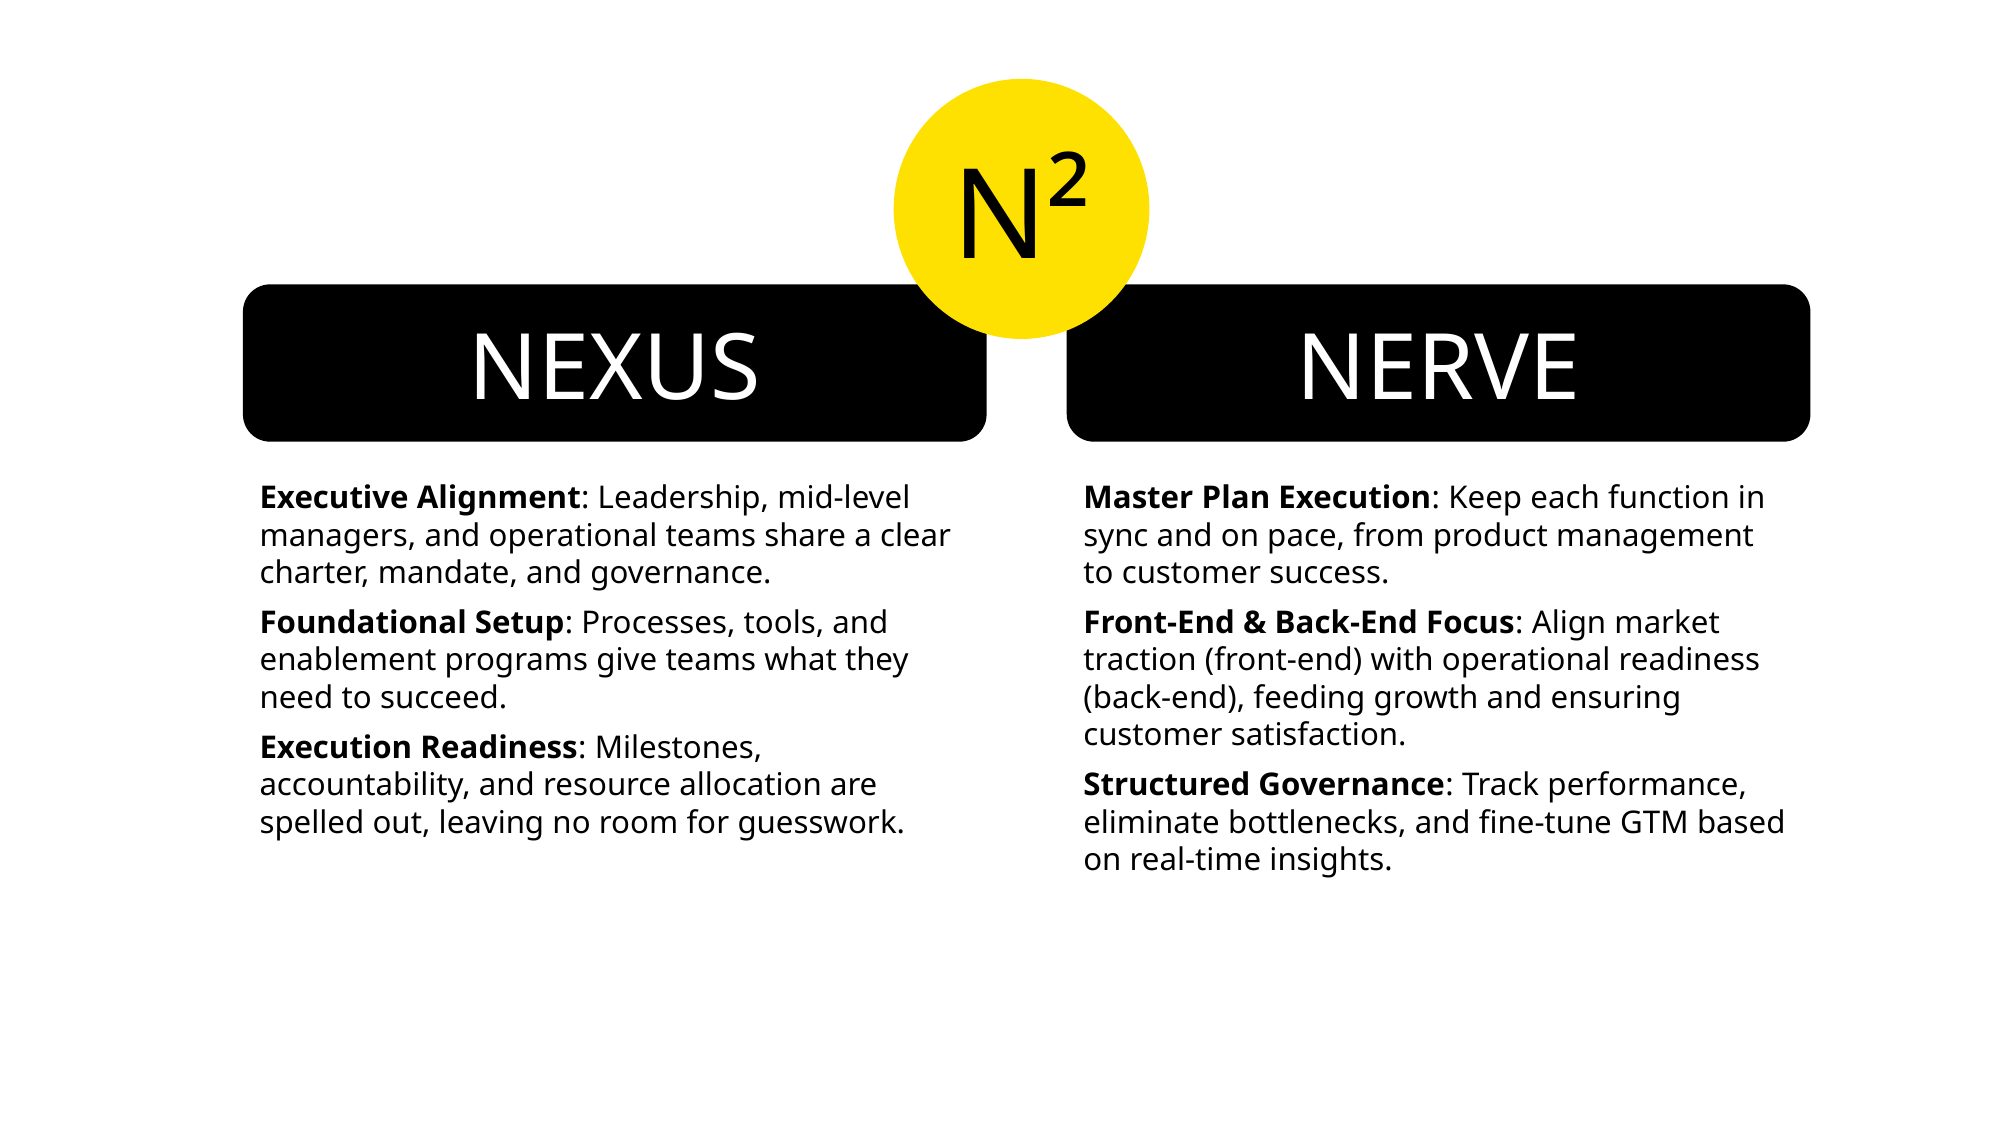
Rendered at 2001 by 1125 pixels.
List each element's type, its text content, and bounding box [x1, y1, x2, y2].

text_box NERVE [1068, 285, 1809, 441]
text_box Master Plan Execution: Keep each function in sync and on pace, from product management to customer success. Front-End & Back-End Focus: Align market traction (front-end) with operational readiness (back-end), feeding growth and ensuring customer satisfaction. Structured Governance: Track performance, eliminate bottlenecks, and fine-tune GTM based on real-time insights. [1068, 470, 1807, 902]
text_box N² [895, 80, 1148, 338]
text_box Executive Alignment: Leadership, mid-level managers, and operational teams share a clear charter, mandate, and governance. Foundational Setup: Processes, tools, and enablement programs give teams what they need to succeed. Execution Readiness: Milestones, accountability, and resource allocation are spelled out, leaving no room for guesswork. [245, 470, 983, 902]
text_box NEXUS [244, 285, 986, 441]
